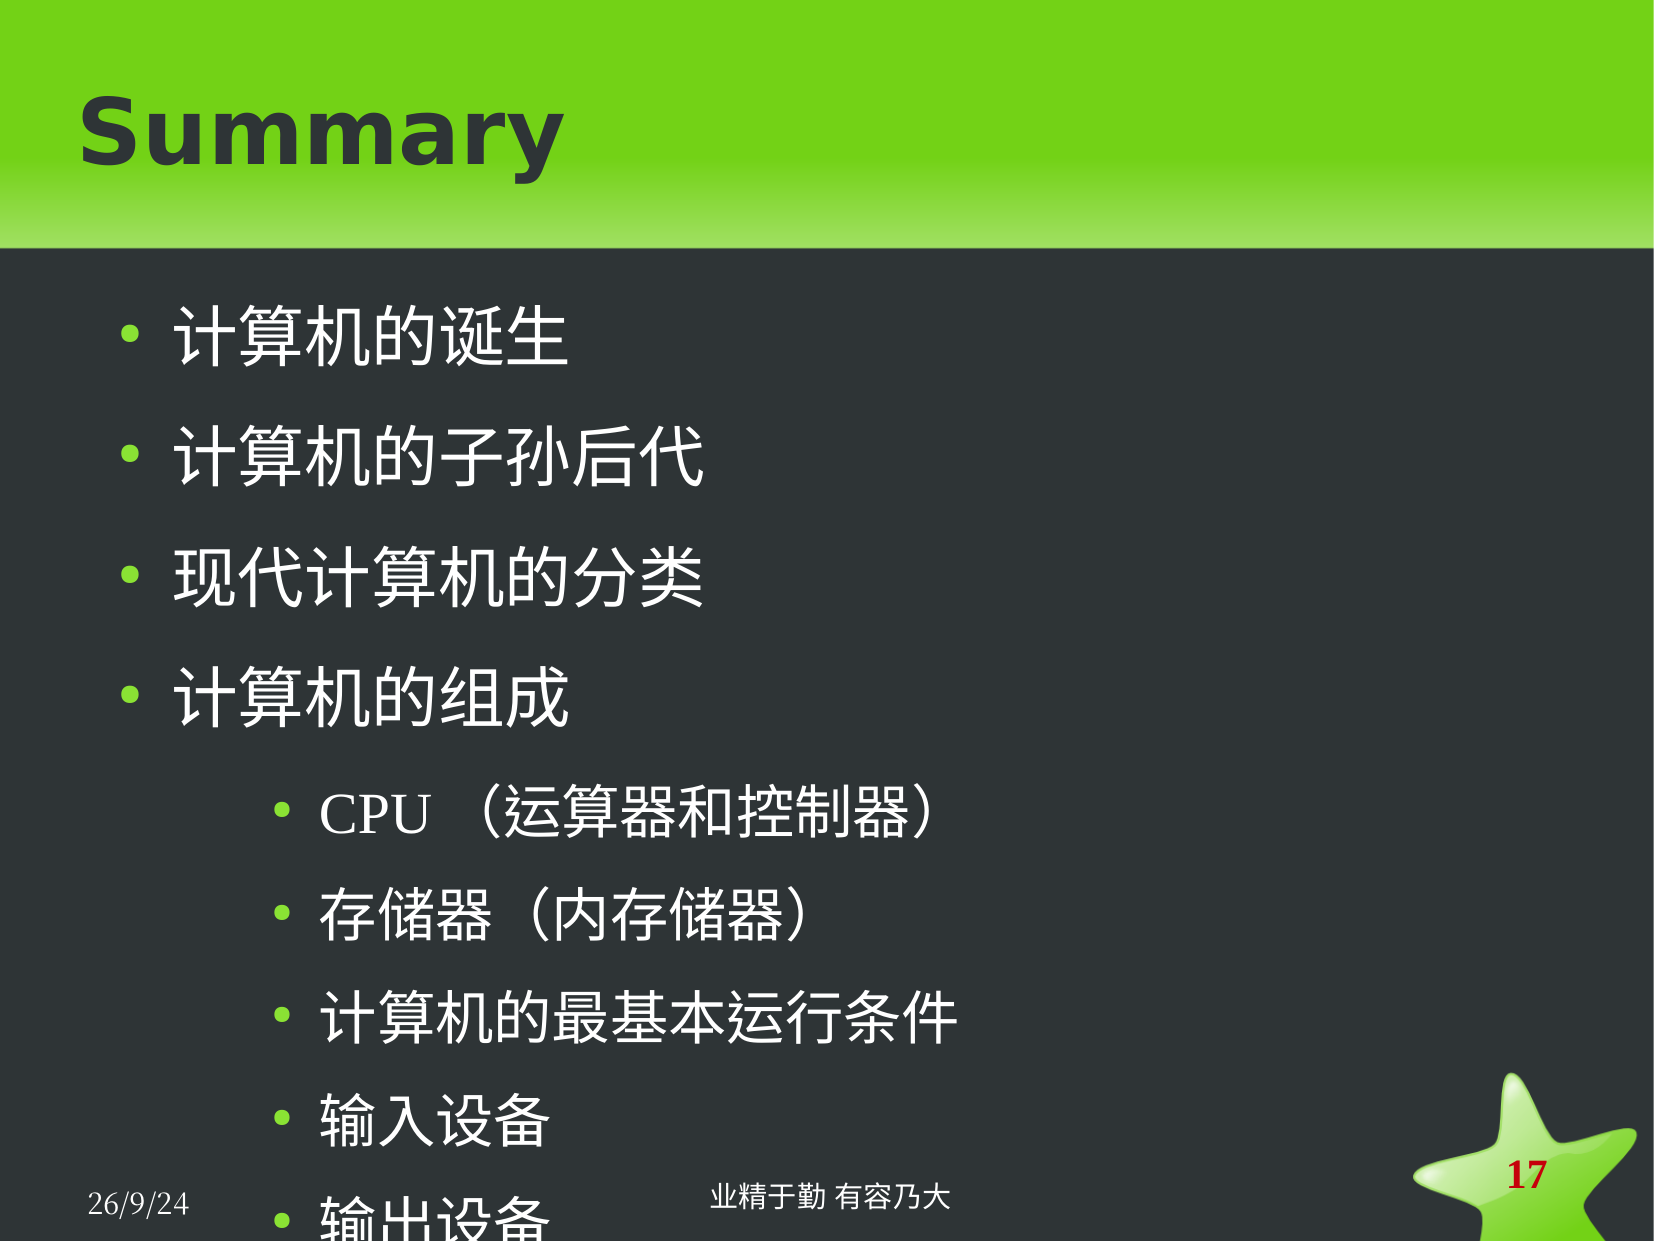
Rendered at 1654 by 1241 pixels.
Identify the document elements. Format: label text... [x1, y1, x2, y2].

picture [346, 1221, 354, 1226]
title Summary [76, 29, 1565, 237]
list 计算机的诞生 计算机的子孙后代 现代计算机的分类 计算机的组成 CPU（运算器和控制器） 存储器（内存储器） 计算机的最基本运行条件 输入设备 输出设备 [82, 290, 1571, 1156]
picture [464, 1226, 482, 1237]
picture [524, 1237, 537, 1241]
picture [512, 1205, 532, 1212]
picture [0, 0, 1654, 1241]
picture [346, 1229, 354, 1234]
picture [507, 1237, 520, 1241]
picture [524, 1228, 537, 1234]
picture [507, 1228, 520, 1234]
